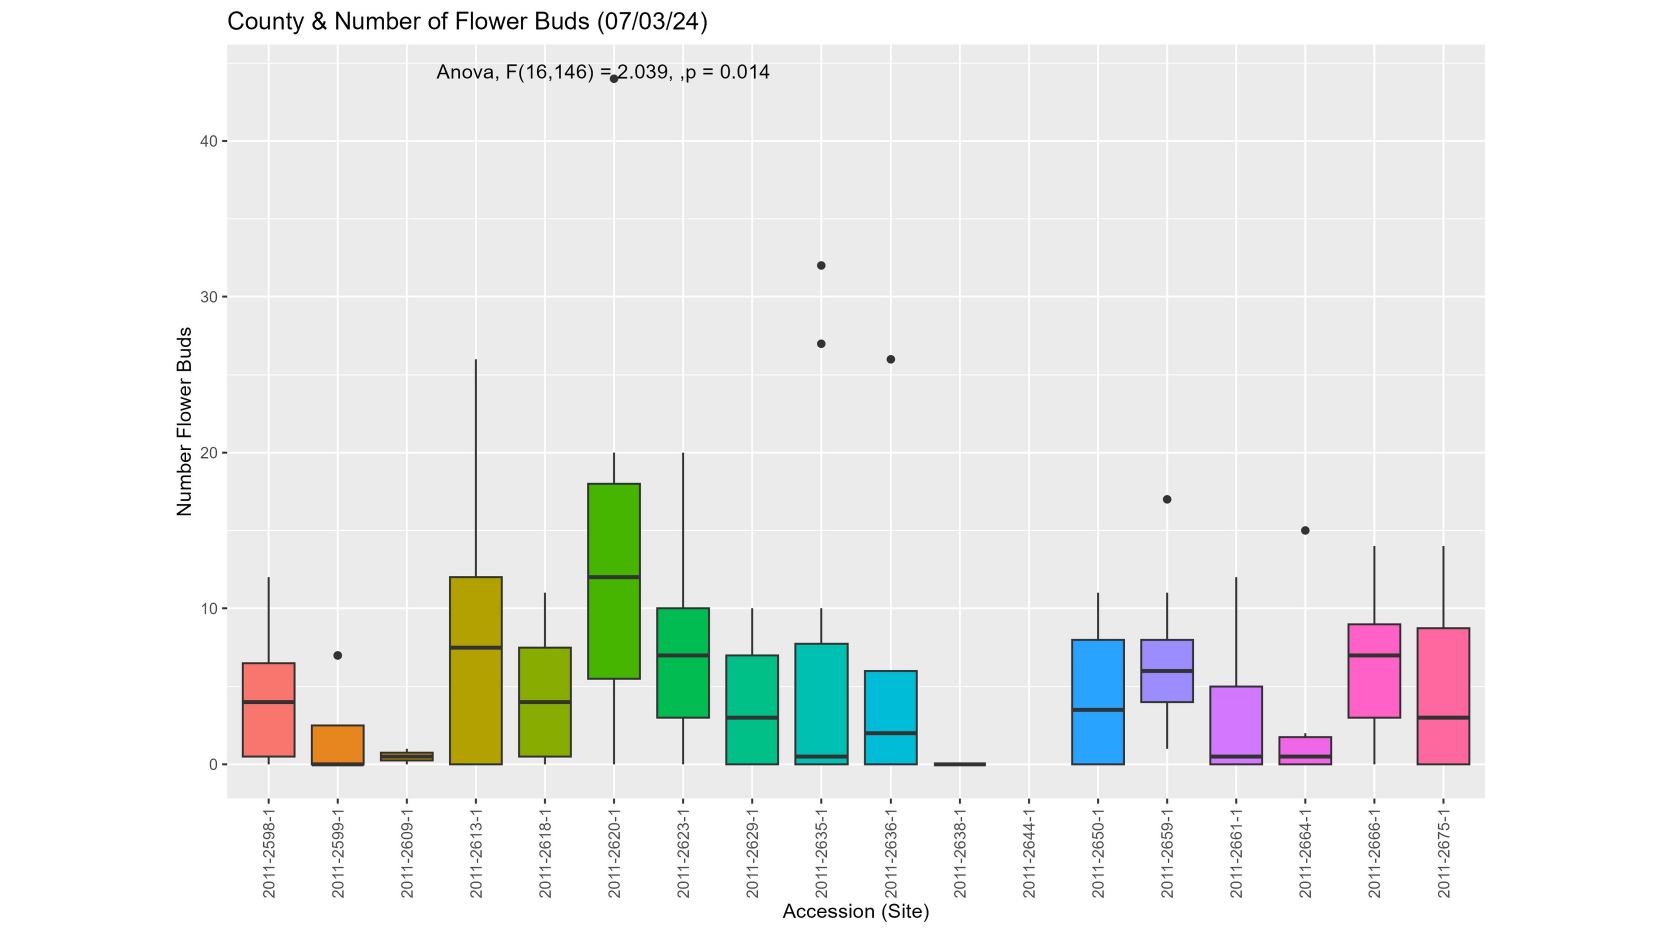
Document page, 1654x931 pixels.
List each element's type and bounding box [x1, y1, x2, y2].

picture [166, 1, 1495, 931]
